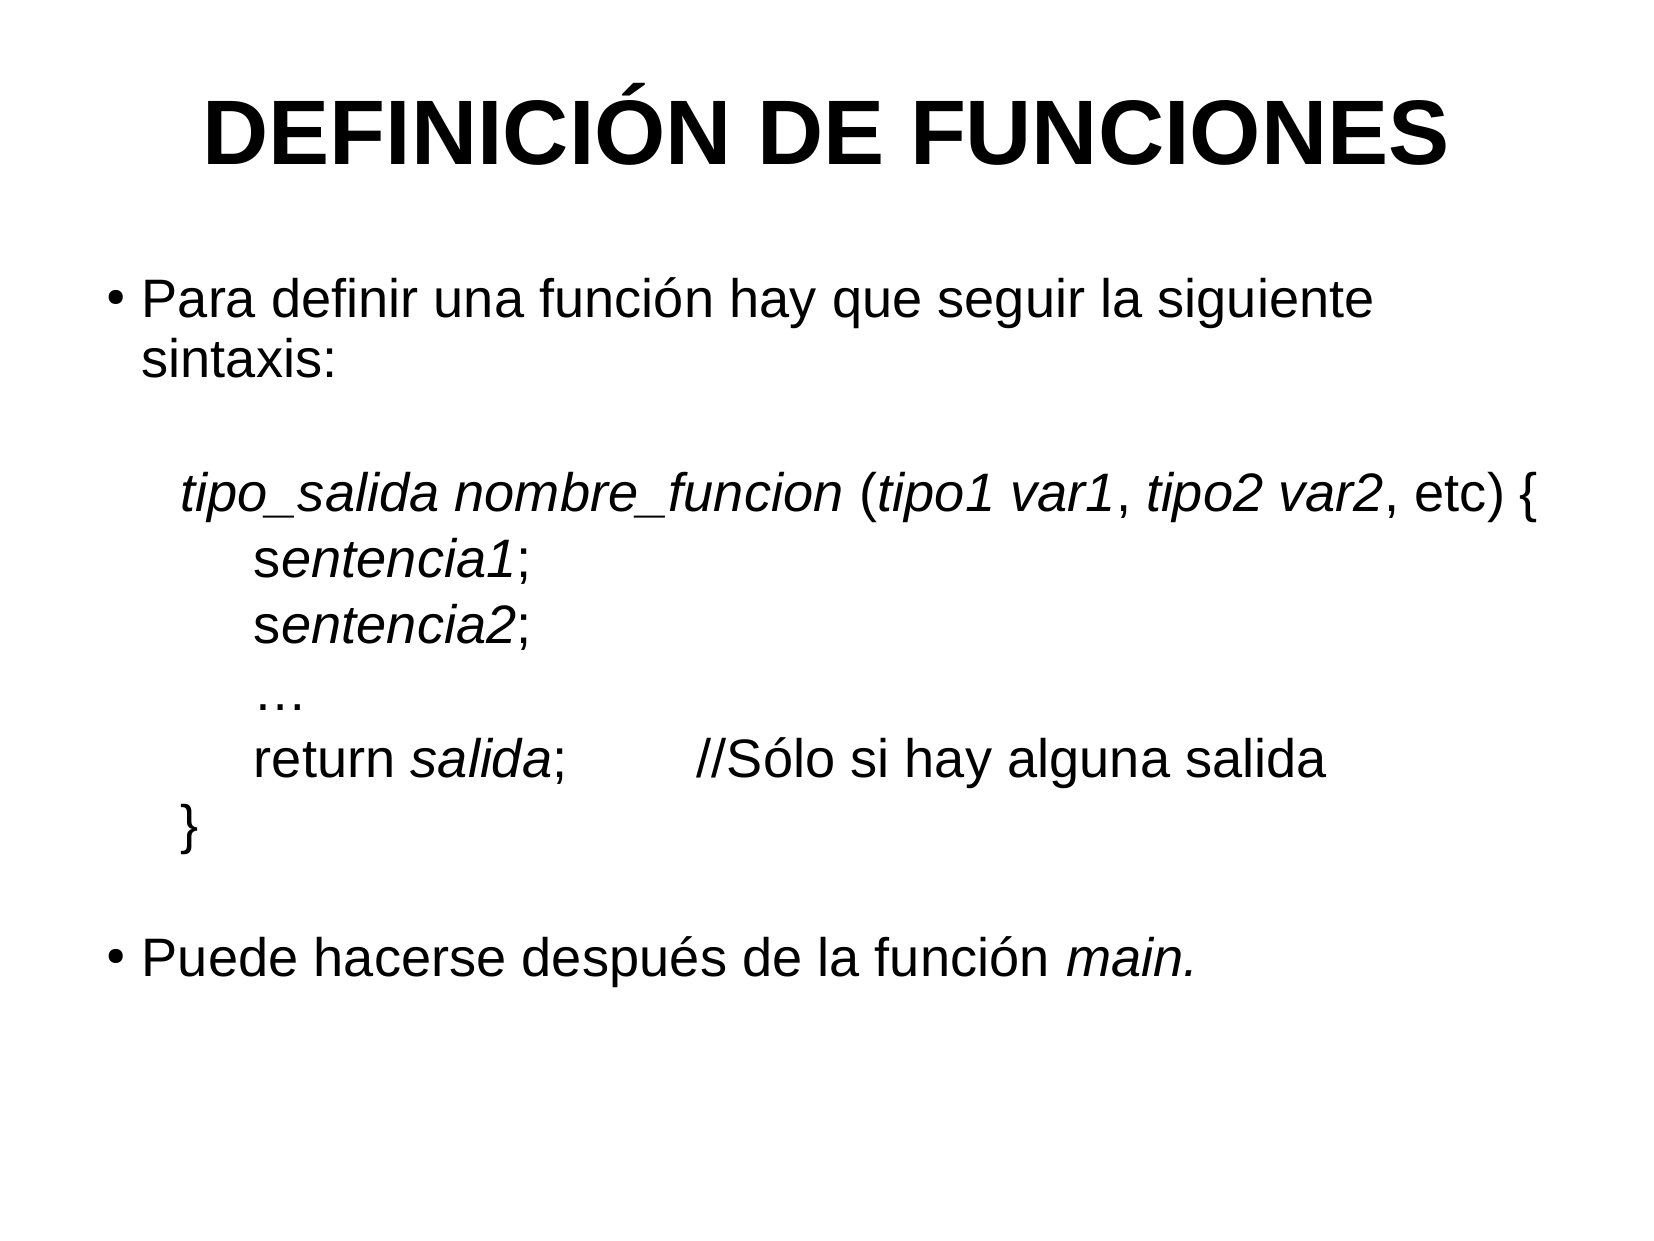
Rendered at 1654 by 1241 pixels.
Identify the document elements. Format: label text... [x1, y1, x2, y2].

title DEFINICIÓN DE FUNCIONES [82, 29, 1571, 237]
text_box Para definir una función hay que seguir la siguiente sintaxis: tipo_salida nombre_funcion (tipo1 var1, tipo2 var2, etc) { sentencia1; sentencia2; … return salida; //Sólo si hay alguna salida } Puede hacerse después de la función main. [106, 268, 1560, 1158]
